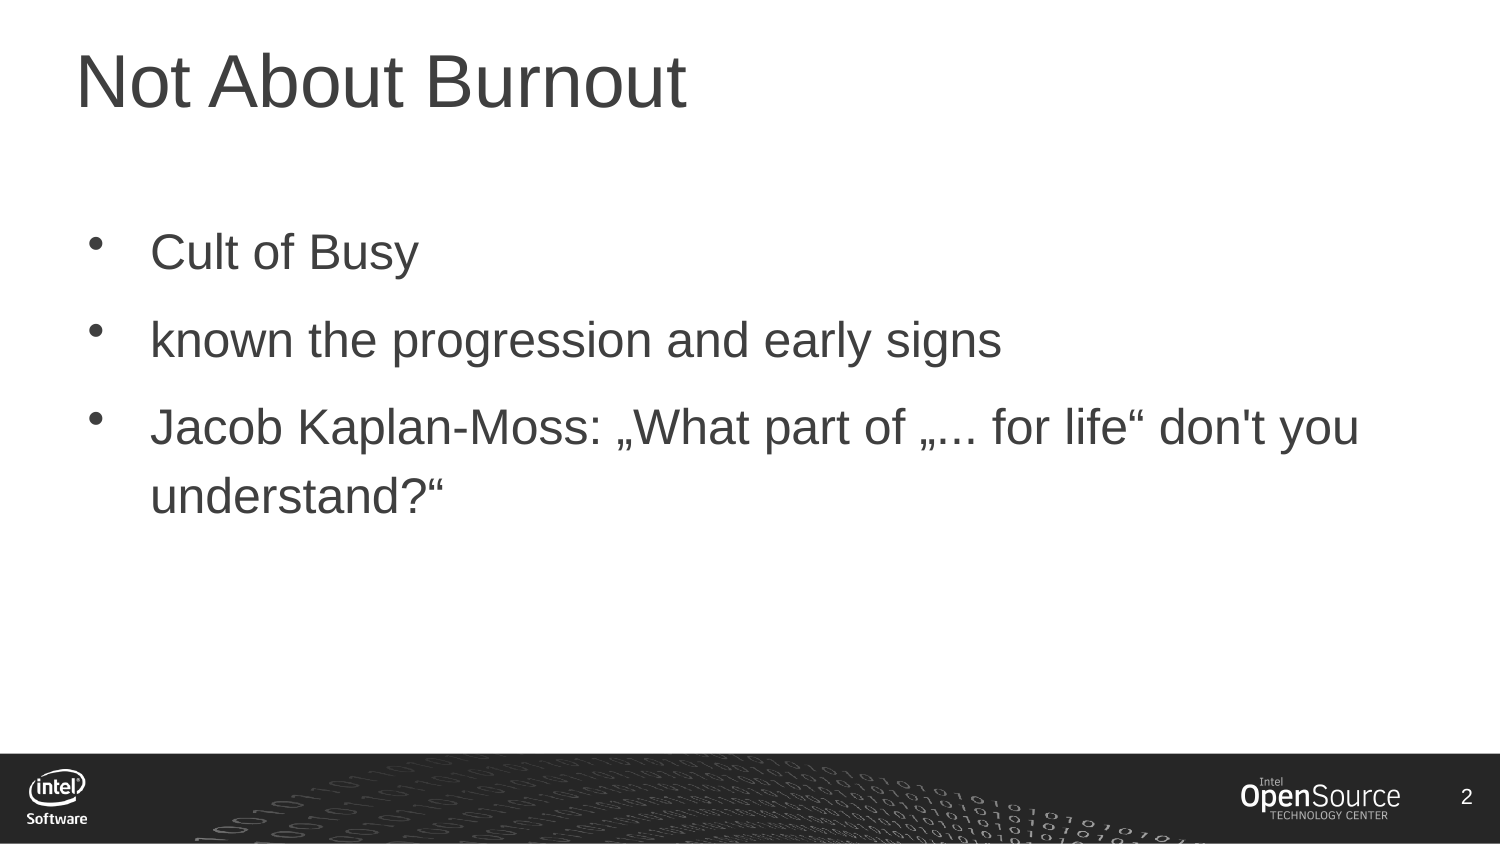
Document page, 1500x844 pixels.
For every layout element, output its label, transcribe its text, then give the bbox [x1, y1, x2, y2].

picture [1220, 757, 1418, 839]
picture [27, 753, 87, 844]
list Cult of Busy known the progression and early signs Jacob Kaplan-Moss: „What part of „... for life“ don't you understand?“ [75, 210, 1425, 731]
title Not About Burnout [75, 32, 1425, 185]
